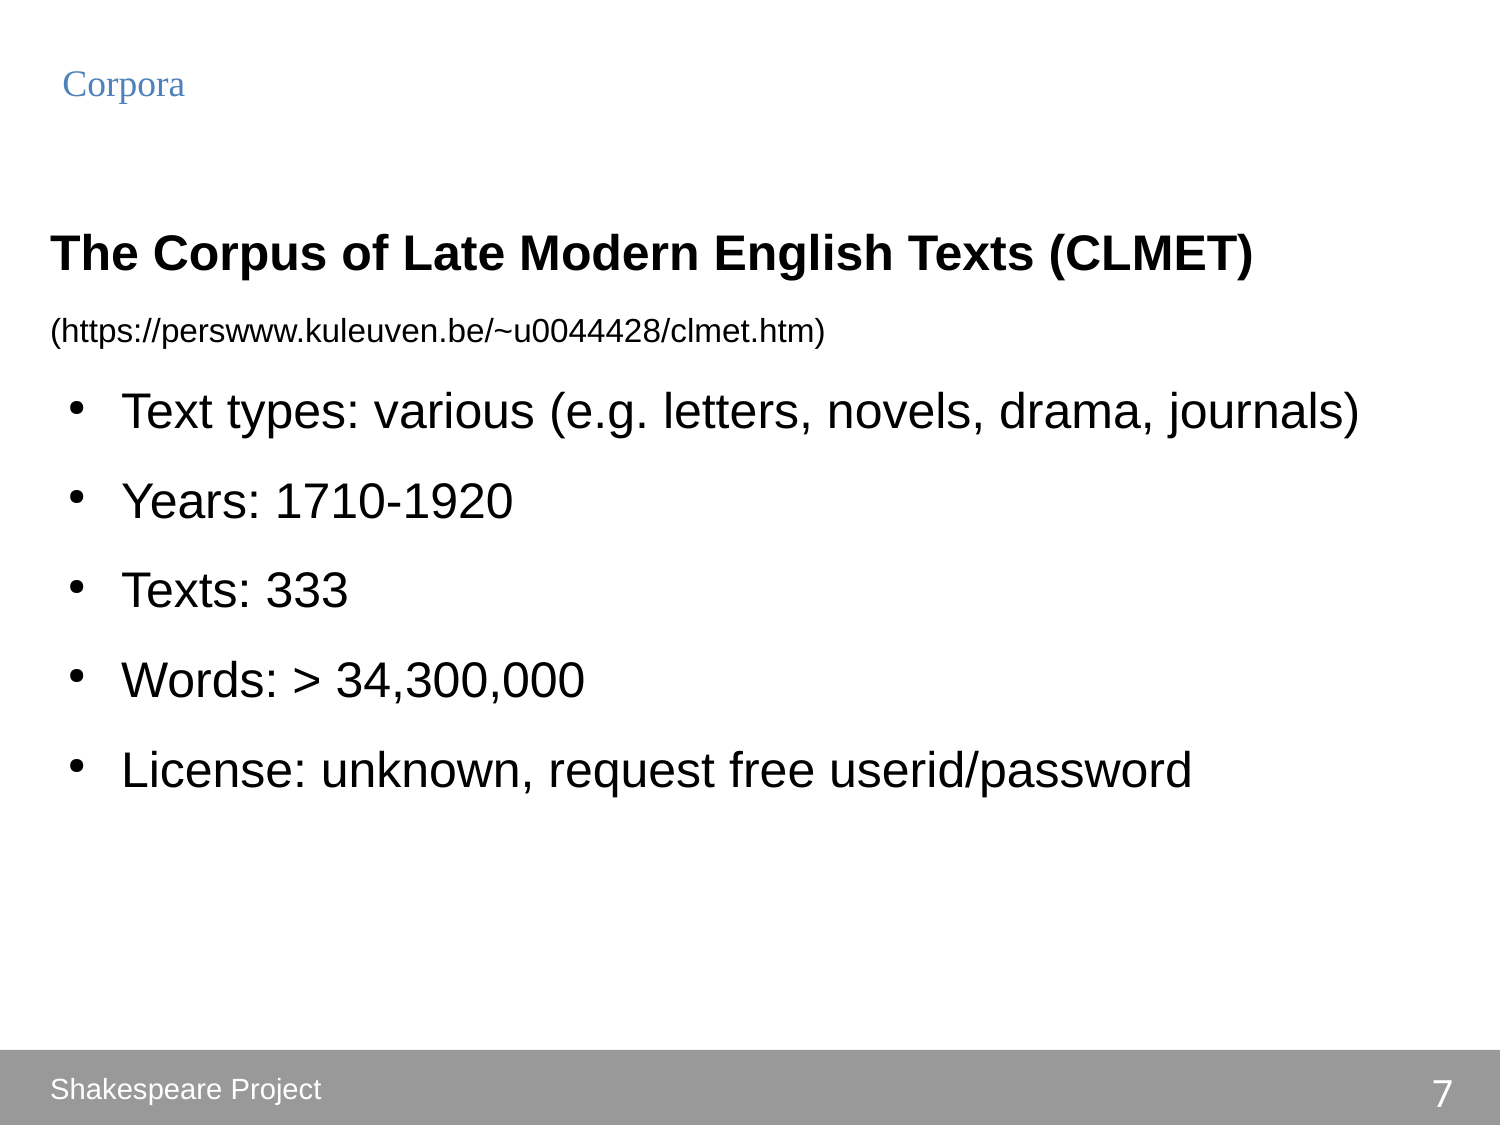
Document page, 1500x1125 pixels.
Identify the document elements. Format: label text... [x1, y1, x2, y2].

title Corpora [62, 12, 1450, 150]
list The Corpus of Late Modern English Texts (CLMET) (https://perswww.kuleuven.be/~u0044428/clmet.htm) Text types: various (e.g. letters, novels, drama, journals) Years: 1710-1920 Texts: 333 Words: > 34,300,000 License: unknown, request free userid/password [35, 212, 1423, 910]
footer Shakespeare Project [35, 1062, 1276, 1111]
slide_number <Nummer> [1417, 1062, 1477, 1111]
